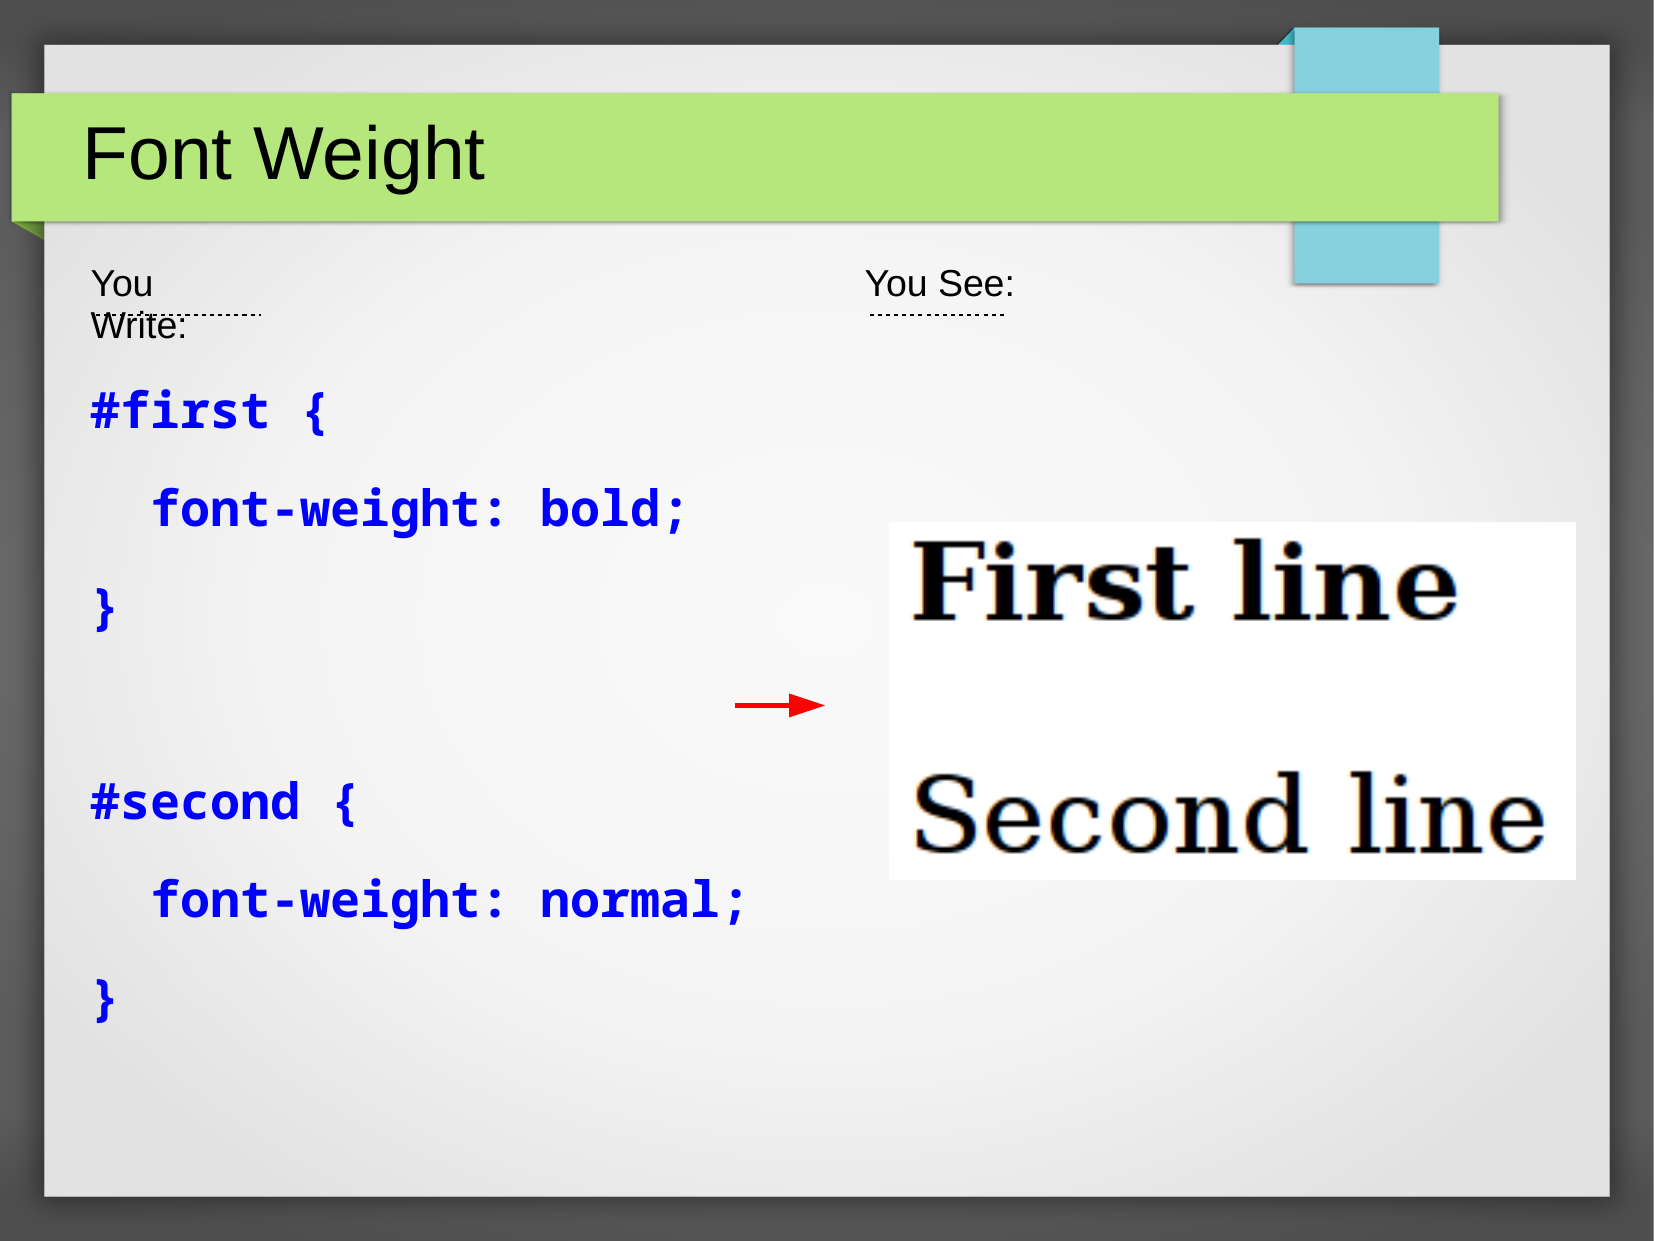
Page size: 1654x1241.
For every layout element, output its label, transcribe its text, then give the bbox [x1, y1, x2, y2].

picture [0, 0, 1654, 1241]
title Font Weight [82, 94, 1264, 213]
text_box You Write: [75, 255, 277, 313]
list #first { font-weight: bold; } #second { font-weight: normal; } [90, 375, 946, 1156]
text_box You See: [849, 255, 1030, 313]
